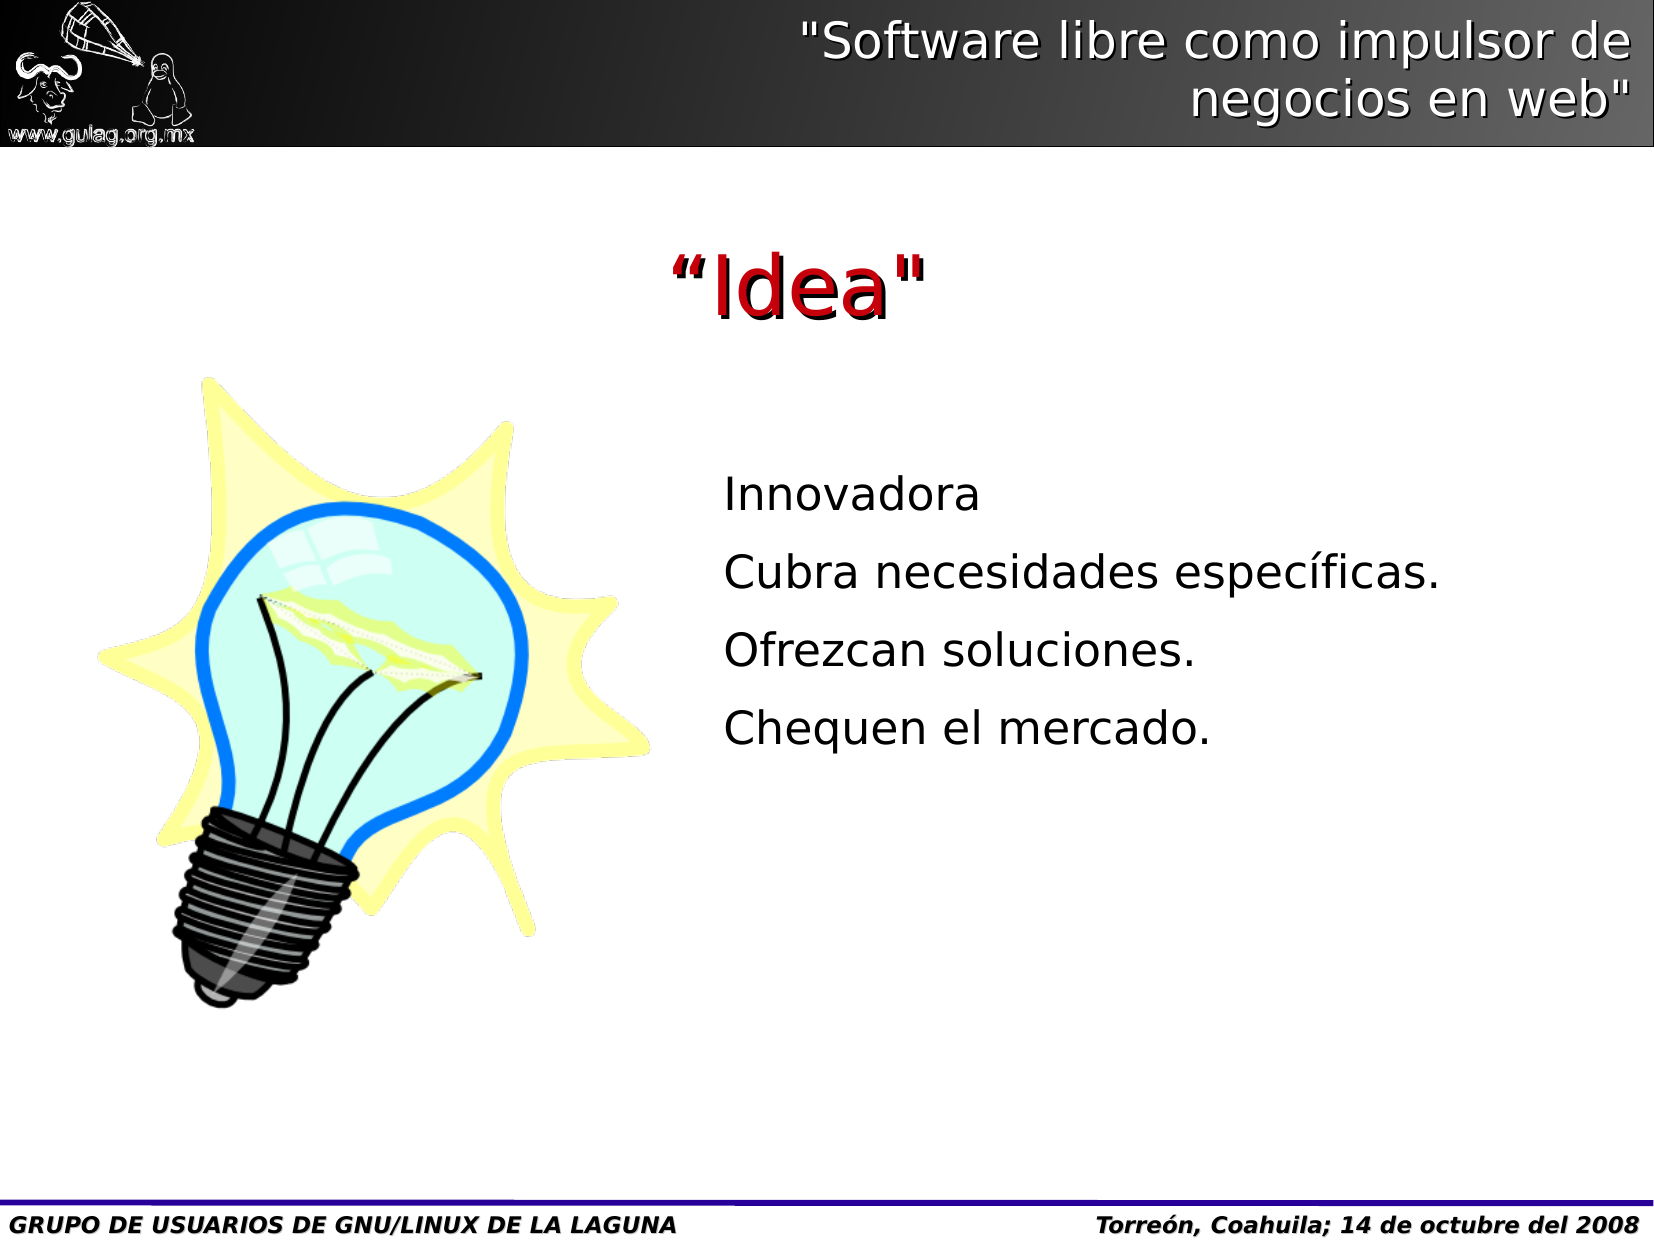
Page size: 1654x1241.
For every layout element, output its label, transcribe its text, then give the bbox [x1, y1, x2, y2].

text_box Innovadora Cubra necesidades específicas. Ofrezcan soluciones. Chequen el mercado. [708, 460, 1595, 1111]
text_box Torreón, Coahuila; 14 de octubre del 2008 [1080, 1204, 1654, 1241]
picture [29, 365, 716, 1052]
picture [5, 0, 197, 148]
text_box "Software libre como impulsor de negocios en web" [750, 4, 1648, 136]
text_box [0, 0, 5, 147]
text_box “Idea" [501, 230, 1093, 343]
text_box GRUPO DE USUARIOS DE GNU/LINUX DE LA LAGUNA [0, 1204, 694, 1241]
text_box [197, 0, 1654, 147]
